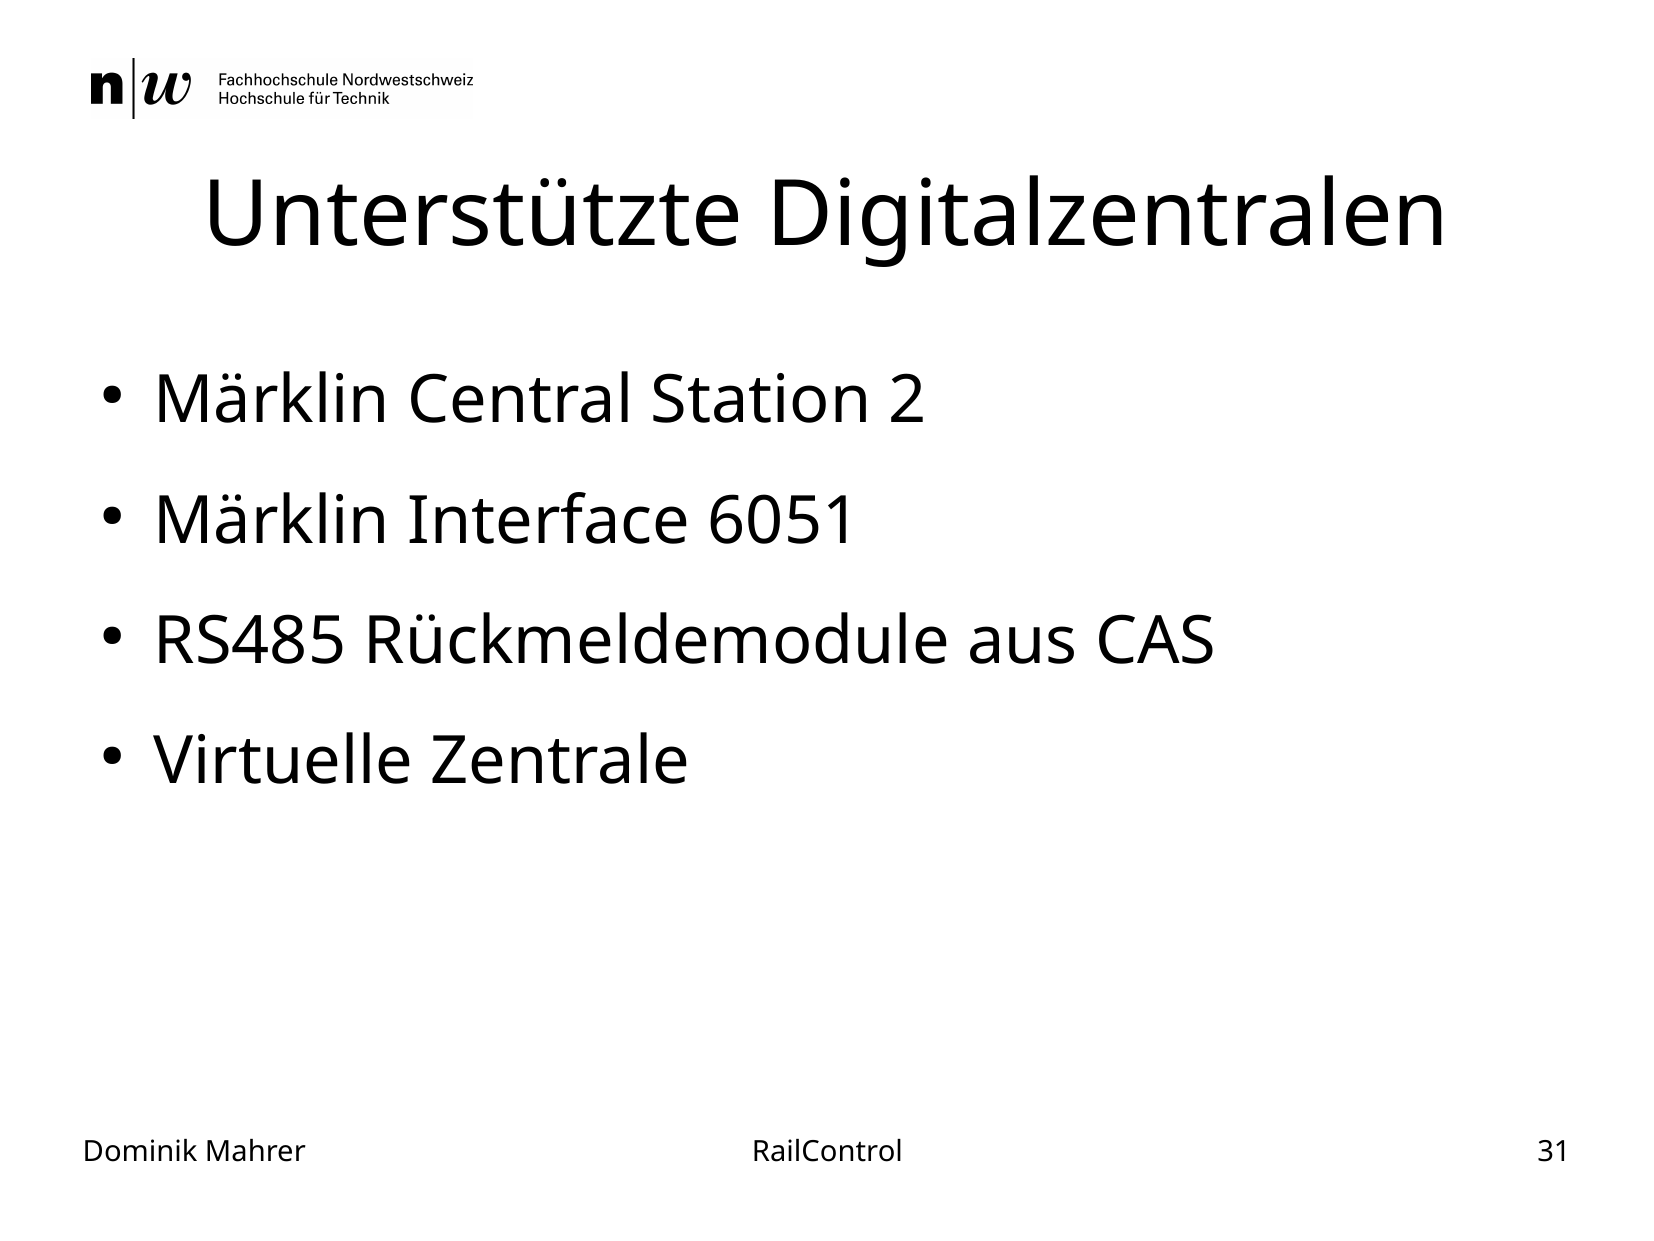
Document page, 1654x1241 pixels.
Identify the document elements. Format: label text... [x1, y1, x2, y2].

title Unterstützte Digitalzentralen [82, 153, 1571, 267]
picture [91, 58, 473, 119]
list Märklin Central Station 2 Märklin Interface 6051 RS485 Rückmeldemodule aus CAS Virtuelle Zentrale [82, 351, 1571, 1063]
